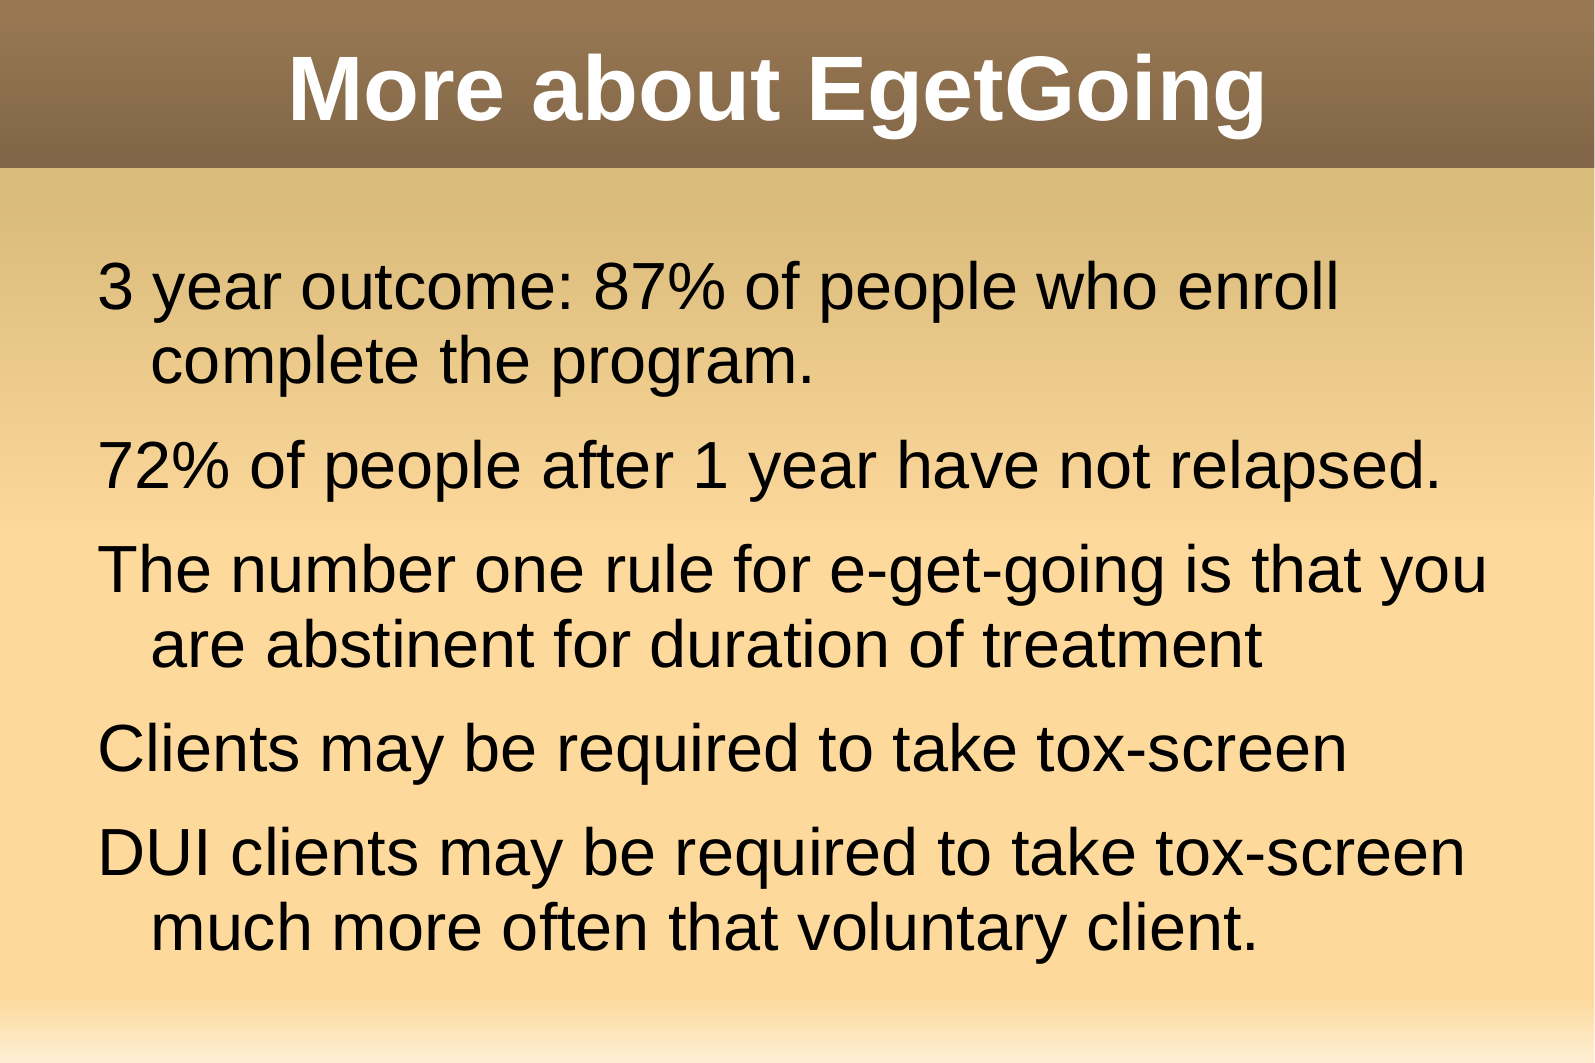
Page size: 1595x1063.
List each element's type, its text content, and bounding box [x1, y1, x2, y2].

title More about EgetGoing [74, 7, 1510, 171]
list 3 year outcome: 87% of people who enroll complete the program. 72% of people after 1 year have not relapsed. The number one rule for e-get-going is that you are abstinent for duration of treatment Clients may be required to take tox-screen DUI clients may be required to take tox-screen much more often that voluntary client. [79, 248, 1515, 966]
picture [0, 0, 1595, 1063]
